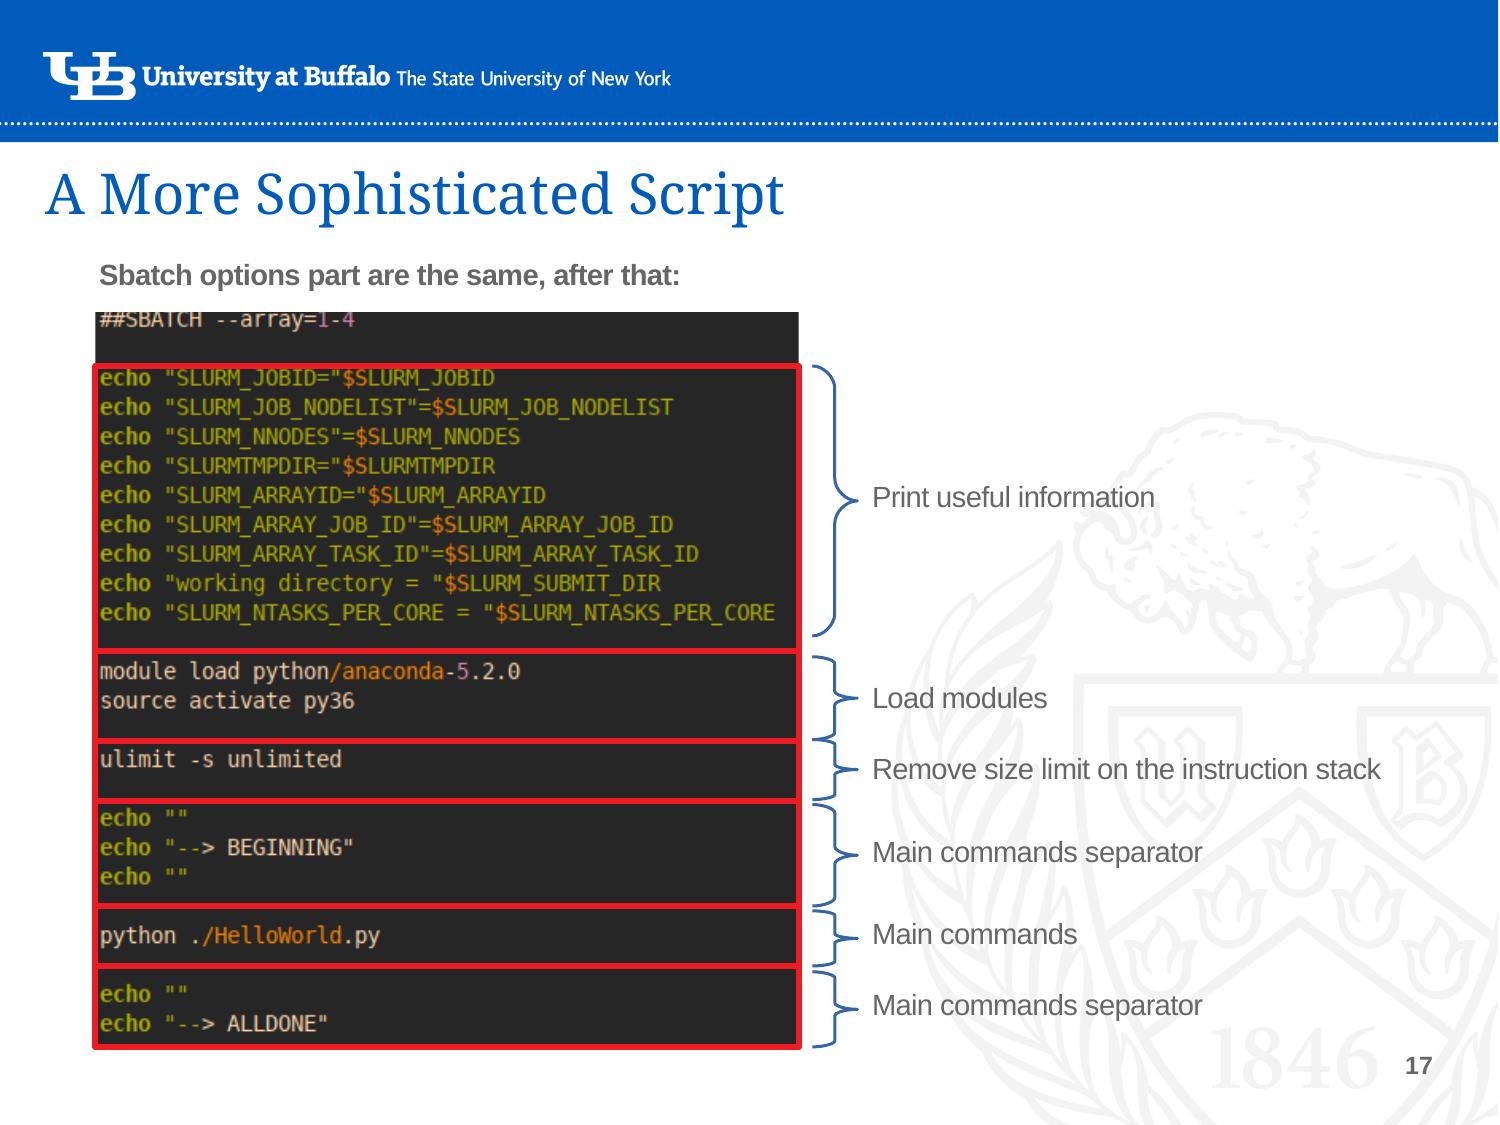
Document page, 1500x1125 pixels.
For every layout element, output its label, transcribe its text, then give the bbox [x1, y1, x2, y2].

text_box Main commands [857, 910, 1101, 959]
text_box Print useful information [857, 473, 1188, 524]
text_box Load modules [857, 674, 1188, 725]
text_box Main commands separator [857, 981, 1221, 1030]
picture [0, 0, 1499, 1125]
text_box Remove size limit on the instruction stack [857, 745, 1401, 794]
text_box Sbatch options part are the same, after that: [84, 251, 794, 300]
text_box [95, 365, 799, 1048]
title A More Sophisticated Script [30, 153, 1387, 233]
text_box Main commands separator [857, 828, 1221, 876]
